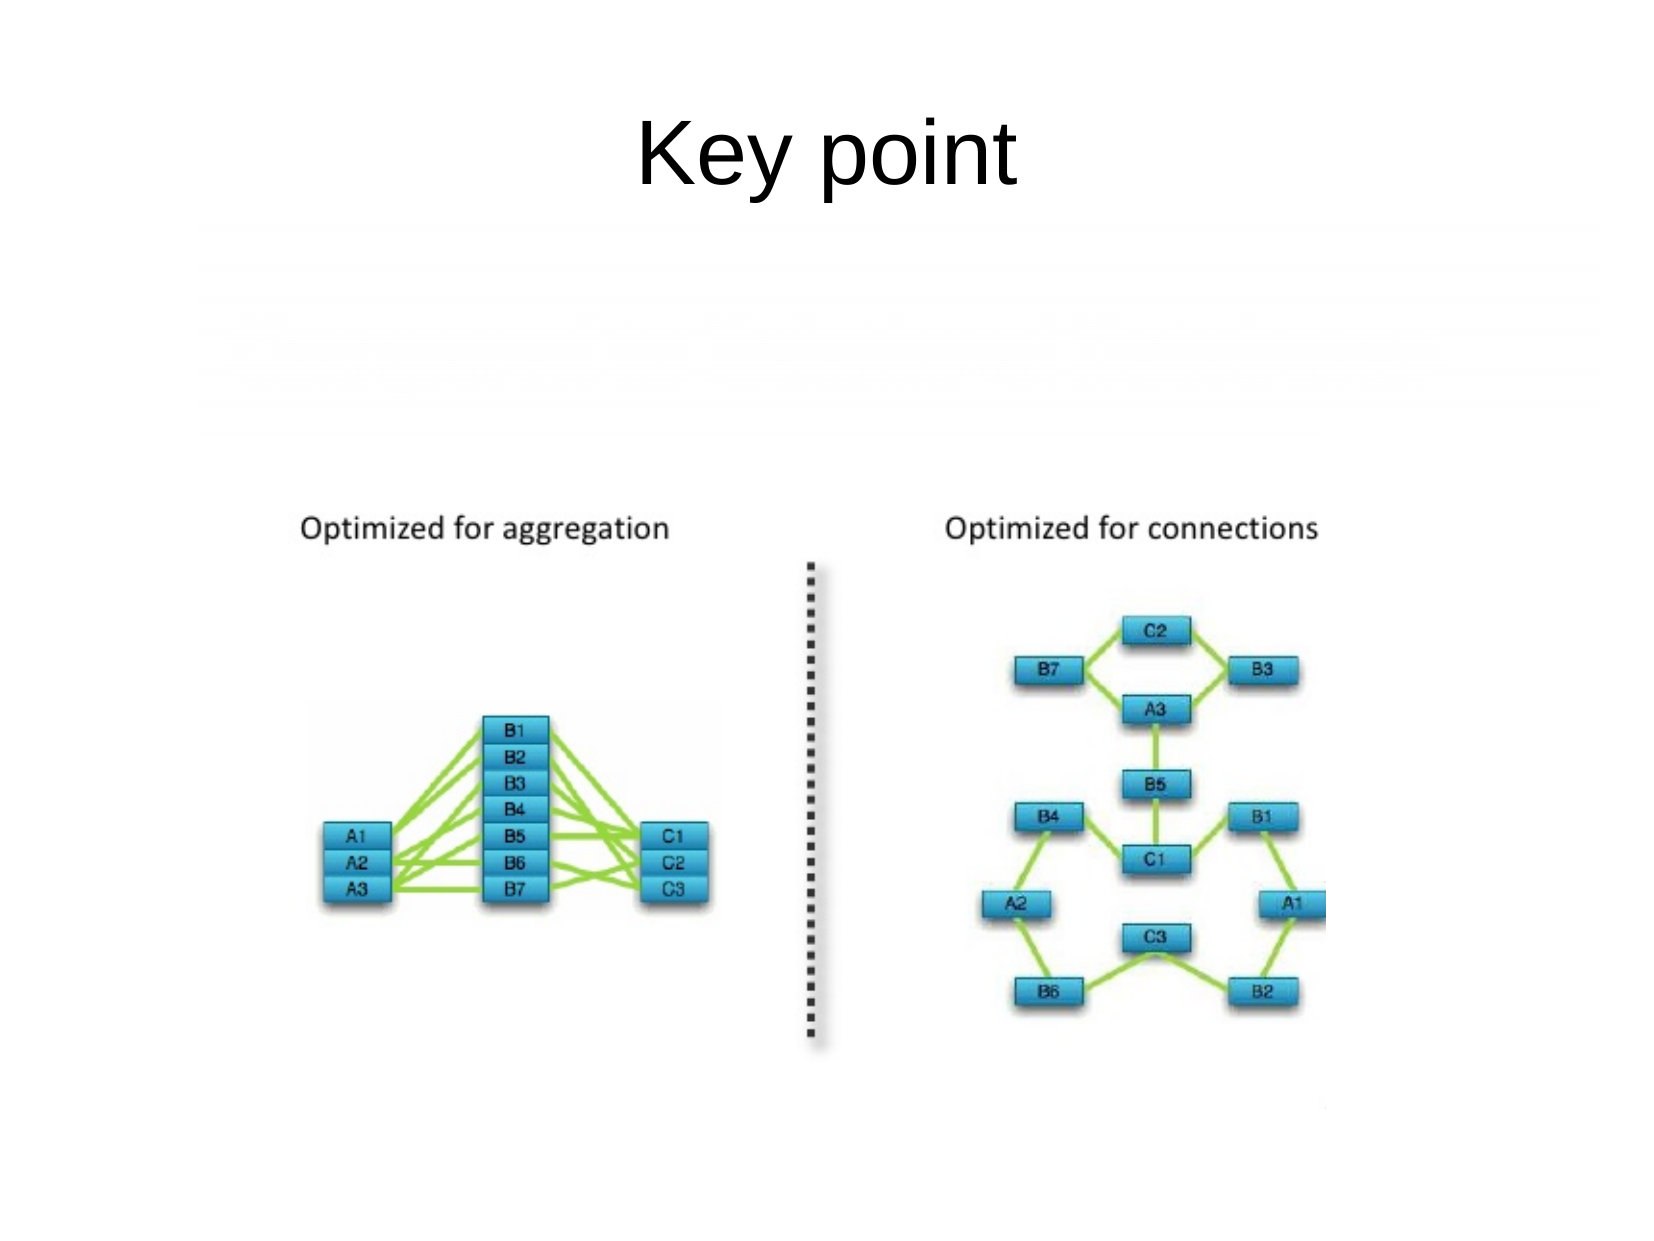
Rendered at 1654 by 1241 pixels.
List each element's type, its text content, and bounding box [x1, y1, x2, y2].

picture [105, 220, 1654, 1241]
title Key point [82, 49, 1571, 257]
